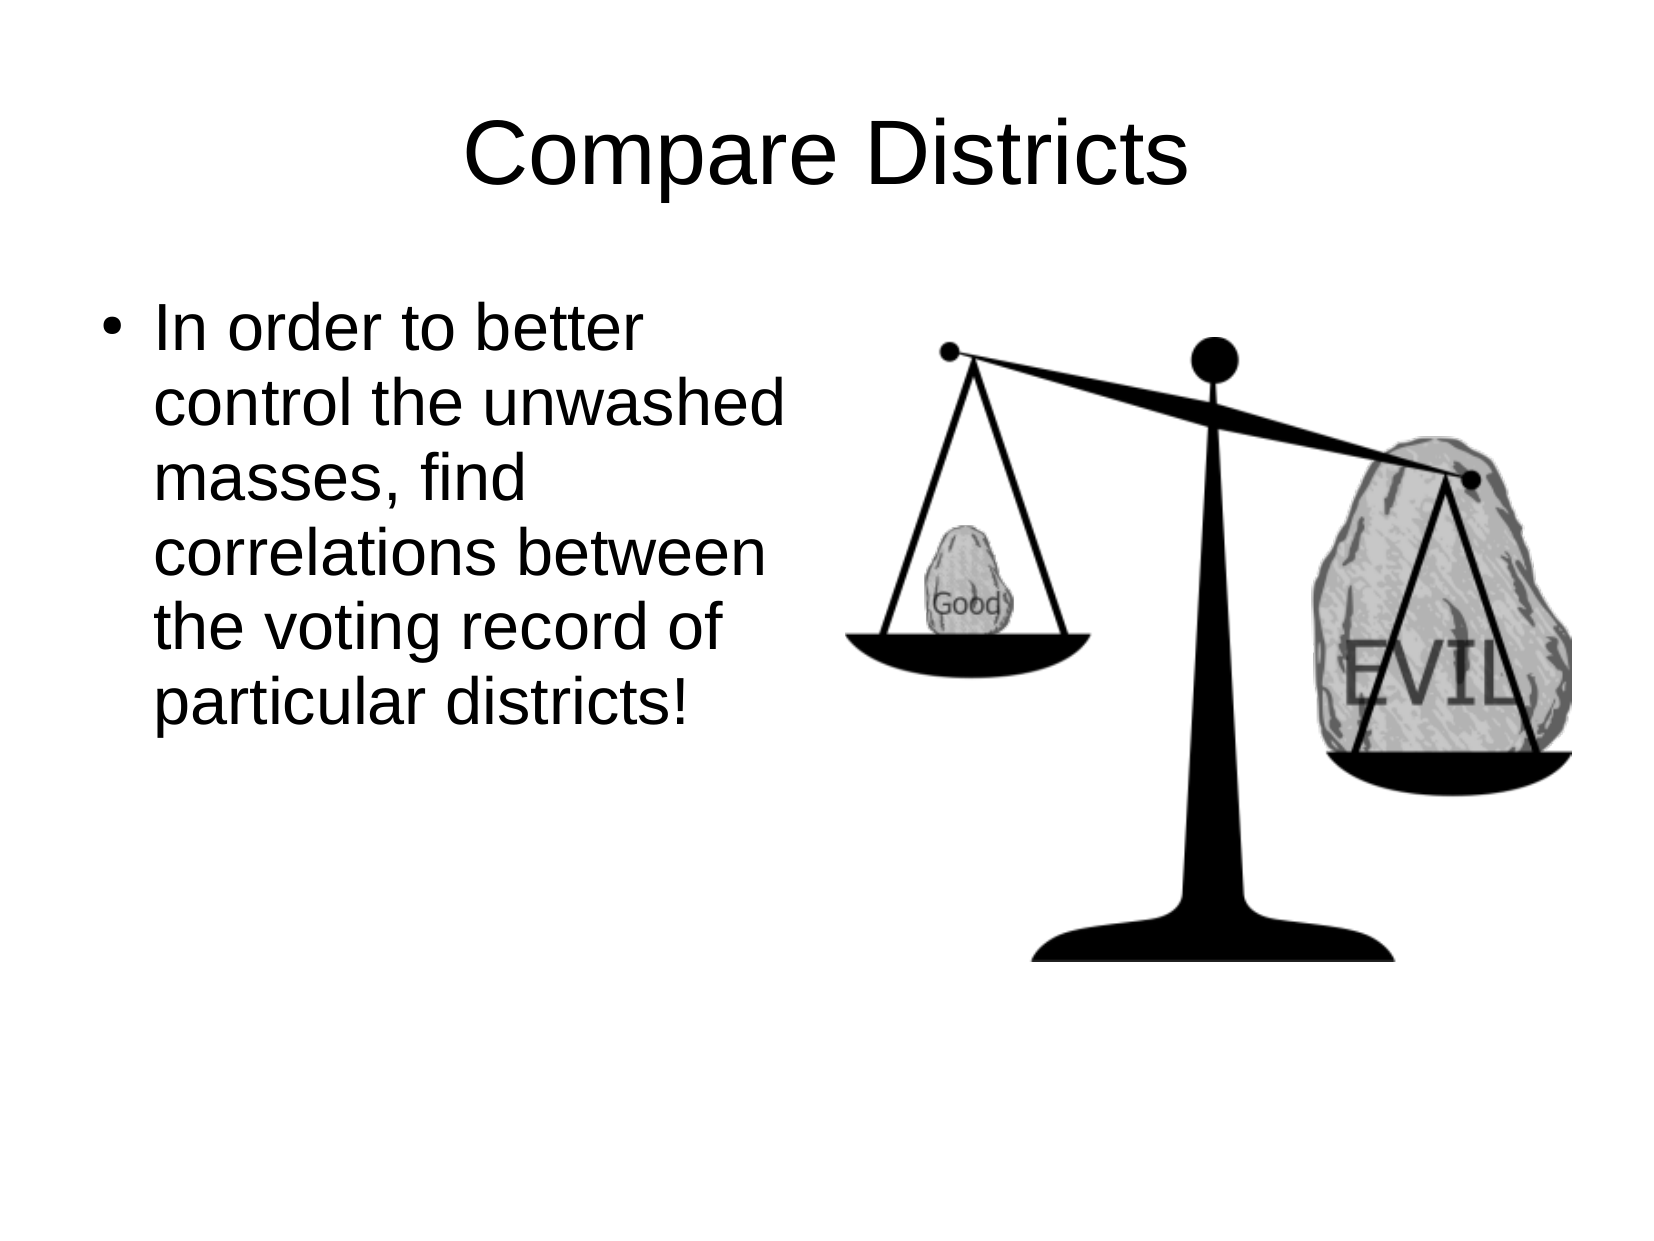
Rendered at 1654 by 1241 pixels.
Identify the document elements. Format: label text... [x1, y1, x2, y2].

list In order to better control the unwashed masses, find correlations between the voting record of particular districts! [82, 290, 809, 1010]
title Compare Districts [82, 49, 1571, 257]
picture [845, 337, 1572, 963]
